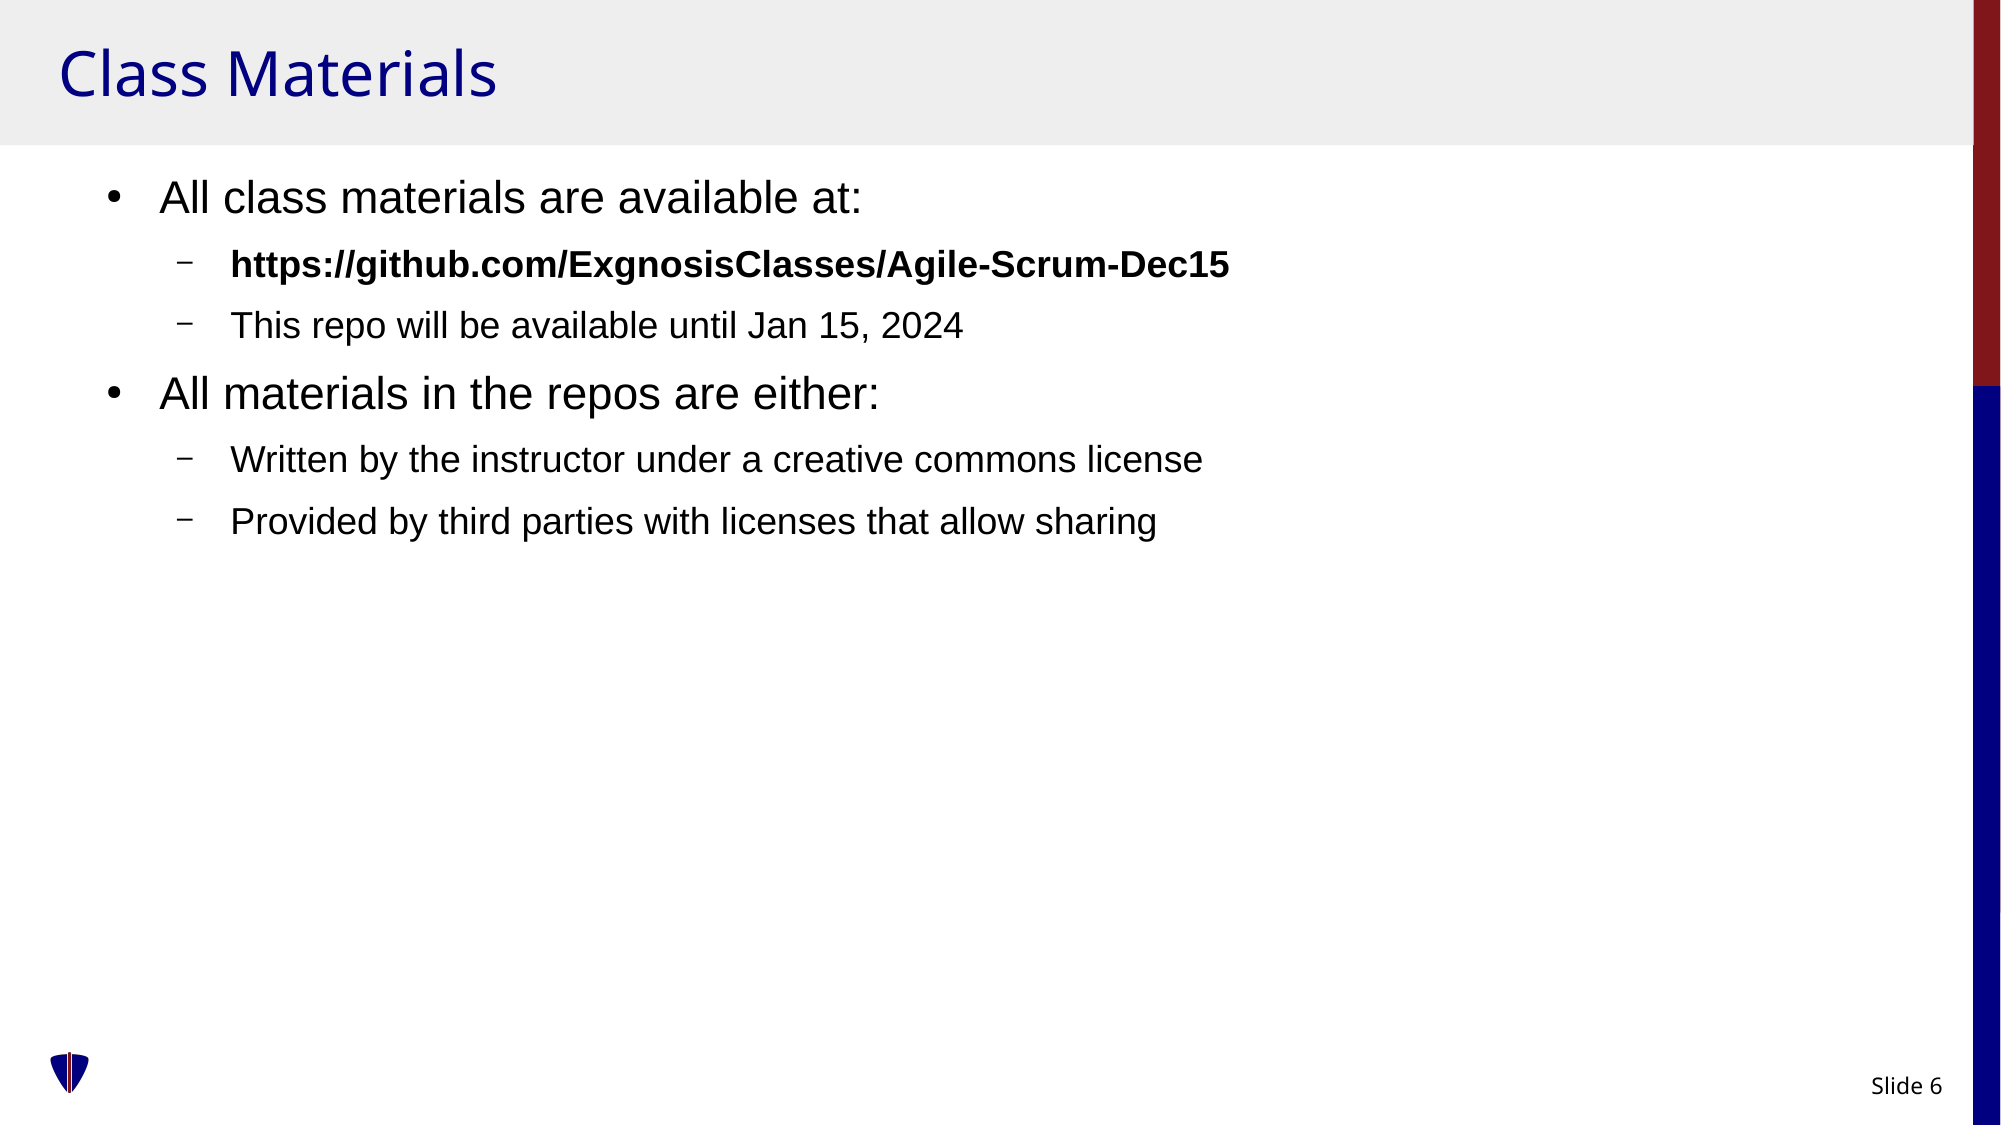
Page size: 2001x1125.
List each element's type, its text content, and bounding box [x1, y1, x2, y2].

picture [50, 1052, 89, 1093]
list All class materials are available at: https://github.com/ExgnosisClasses/Agile-Scrum-Dec15 This repo will be available until Jan 15, 2024 All materials in the repos are either: Written by the instructor under a creative commons license Provided by third parties with licenses that allow sharing [88, 177, 1873, 1034]
title Class Materials [0, 0, 1974, 146]
